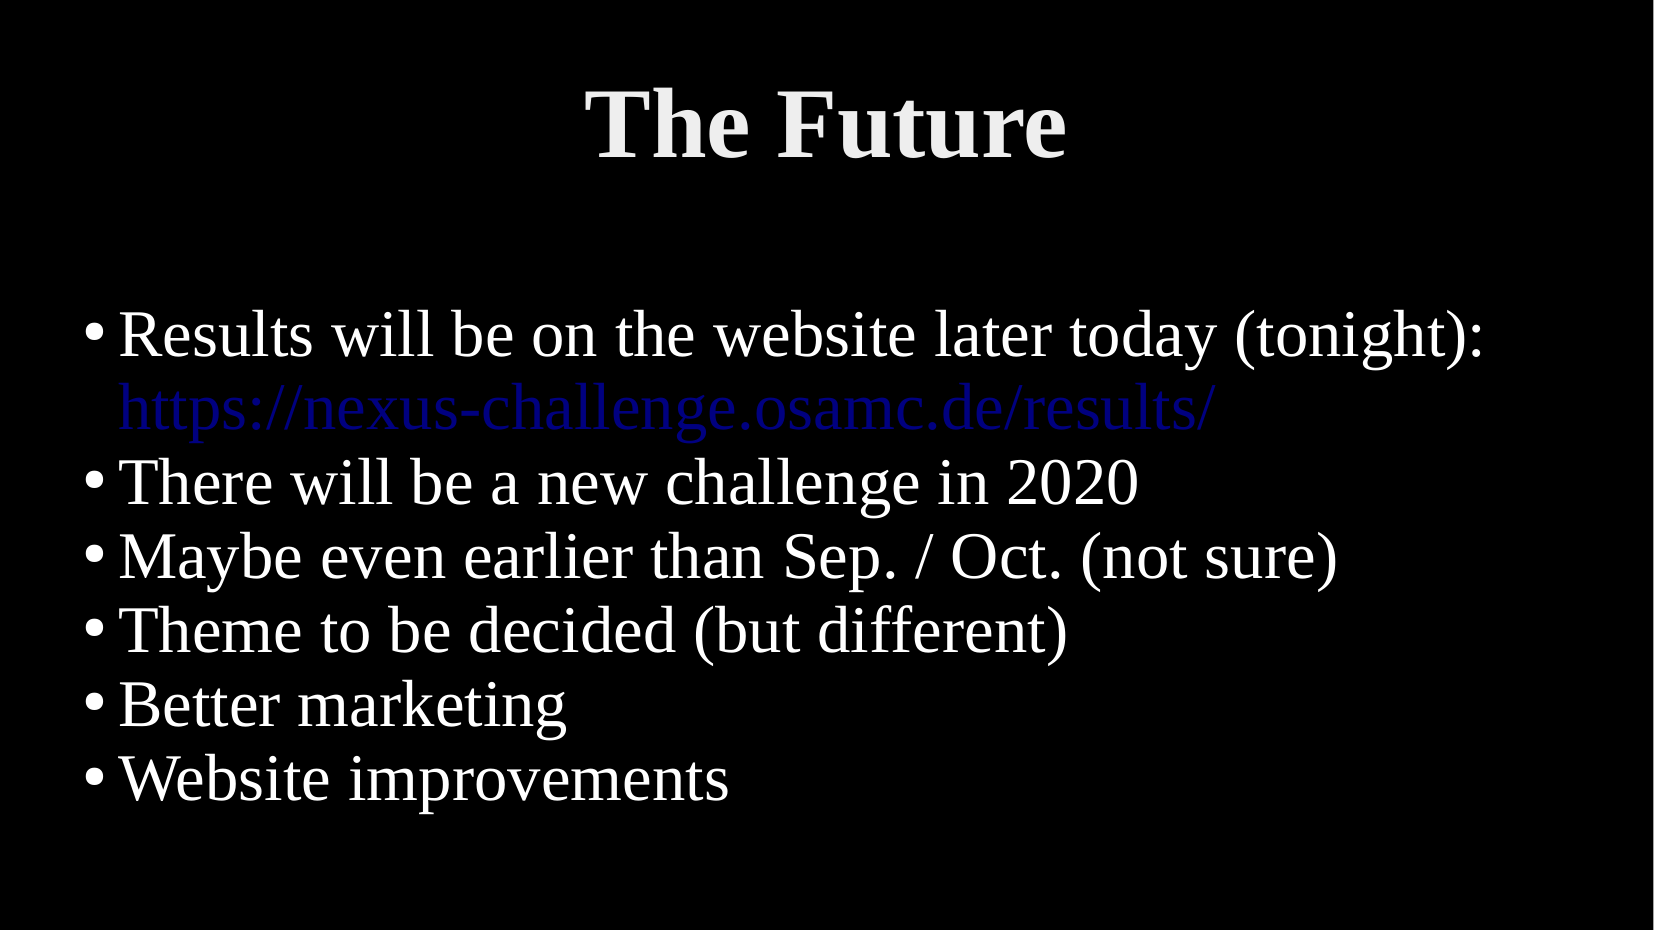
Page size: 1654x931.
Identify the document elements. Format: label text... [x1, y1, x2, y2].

title The Future [82, 35, 1571, 213]
subtitle Results will be on the website later today (tonight): https://nexus-challenge.osamc.de/results/ There will be a new challenge in 2020 Maybe even earlier than Sep. / Oct. (not sure) Theme to be decided (but different) Better marketing Website improvements [82, 296, 1571, 815]
